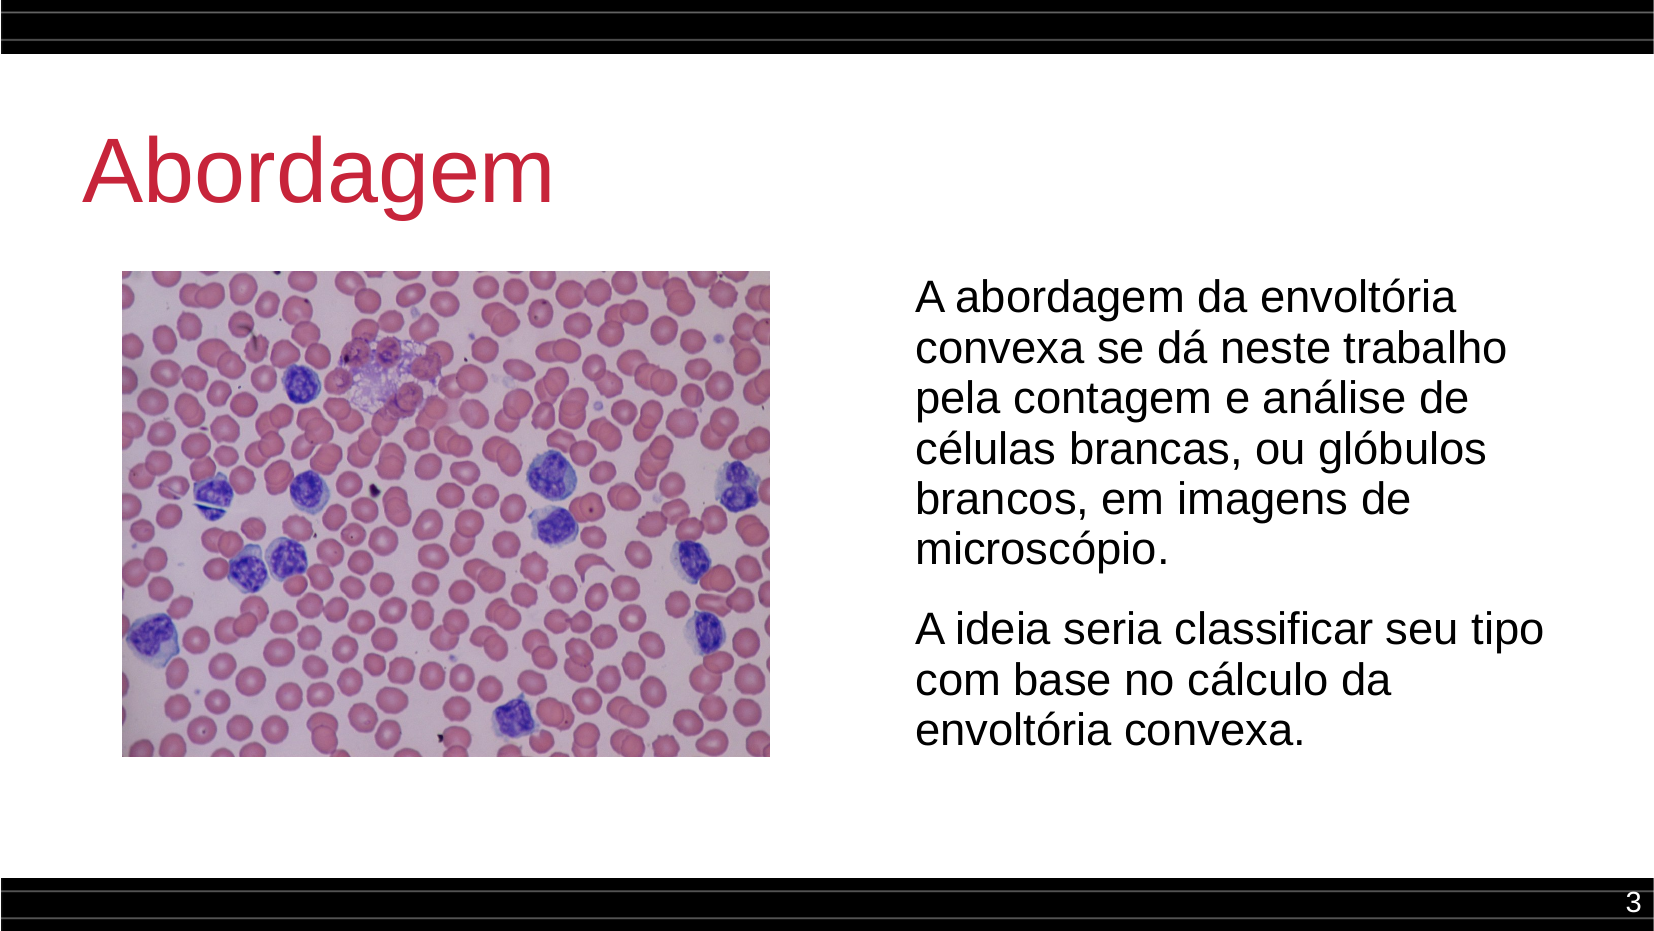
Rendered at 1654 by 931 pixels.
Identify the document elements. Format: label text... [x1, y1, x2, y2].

picture [1, 878, 1654, 931]
title Abordagem [82, 92, 1571, 249]
list A abordagem da envoltória convexa se dá neste trabalho pela contagem e análise de células brancas, ou glóbulos brancos, em imagens de microscópio. A ideia seria classificar seu tipo com base no cálculo da envoltória convexa. [845, 271, 1572, 758]
picture [122, 271, 770, 757]
picture [1, 0, 1654, 54]
